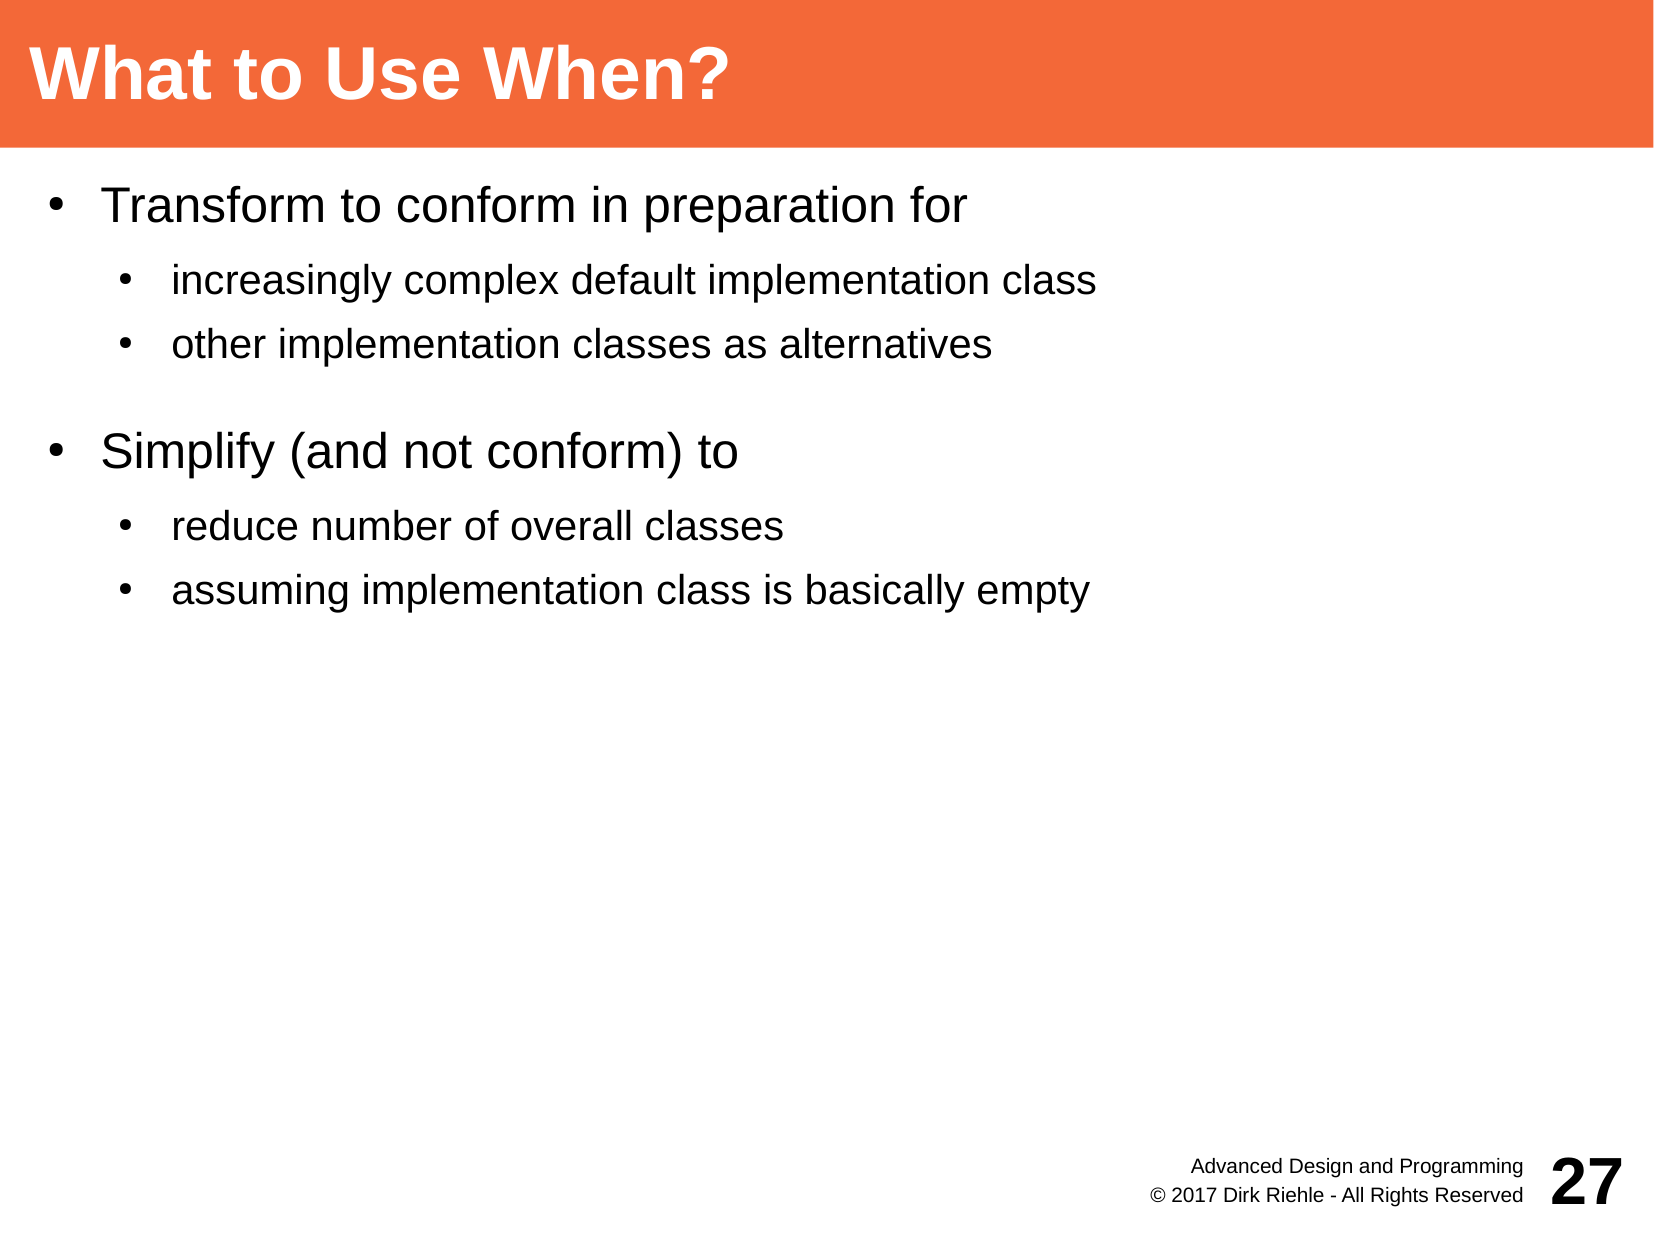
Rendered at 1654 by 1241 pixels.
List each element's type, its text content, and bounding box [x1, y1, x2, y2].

list Transform to conform in preparation for increasingly complex default implementation class other implementation classes as alternatives Simplify (and not conform) to reduce number of overall classes assuming implementation class is basically empty [29, 177, 1625, 1063]
title What to Use When? [0, 0, 1654, 148]
